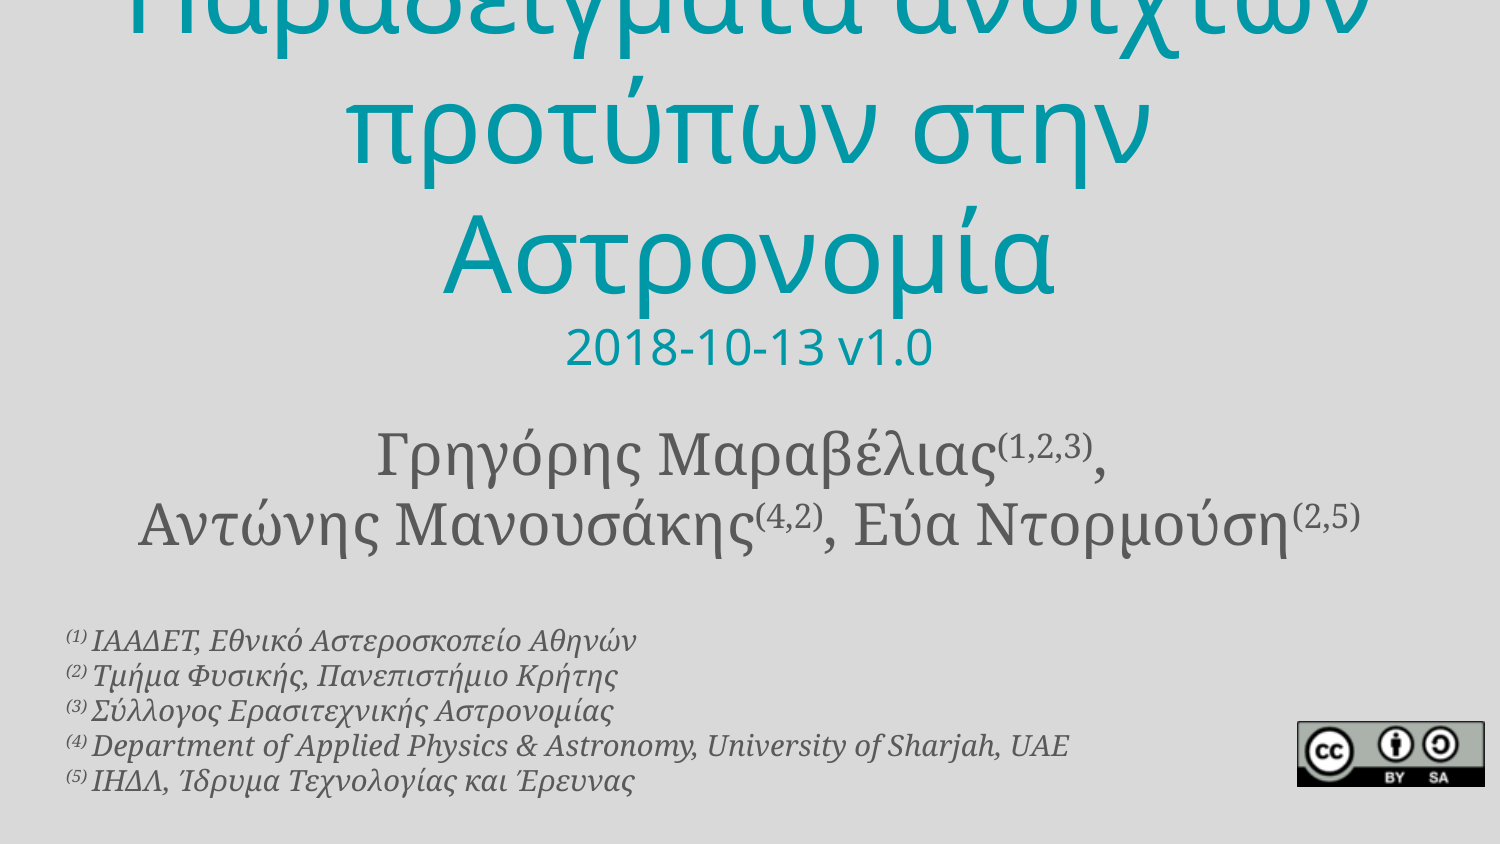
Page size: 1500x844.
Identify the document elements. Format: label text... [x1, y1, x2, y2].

picture [1297, 721, 1485, 787]
title Παραδείγματα ανοιχτών προτύπων στην Αστρονομία 2018-10-13 v1.0 [51, 22, 1449, 391]
subtitle Γρηγόρης Μαραβέλιας(1,2,3), Αντώνης Μανουσάκης(4,2), Εύα Ντορμούση(2,5) (1) ΙΑΑΔΕΤ, Εθνικό Αστεροσκοπείο Αθηνών (2) Τμήμα Φυσικής, Πανεπιστήμιο Κρήτης (3) Σύλλογος Ερασιτεχνικής Αστρονομίας (4) Department of Applied Physics & Astronomy, University of Sharjah, UAE (5) ΙΗΔΛ, Ίδρυμα Τεχνολογίας και Έρευνας [51, 402, 1449, 576]
